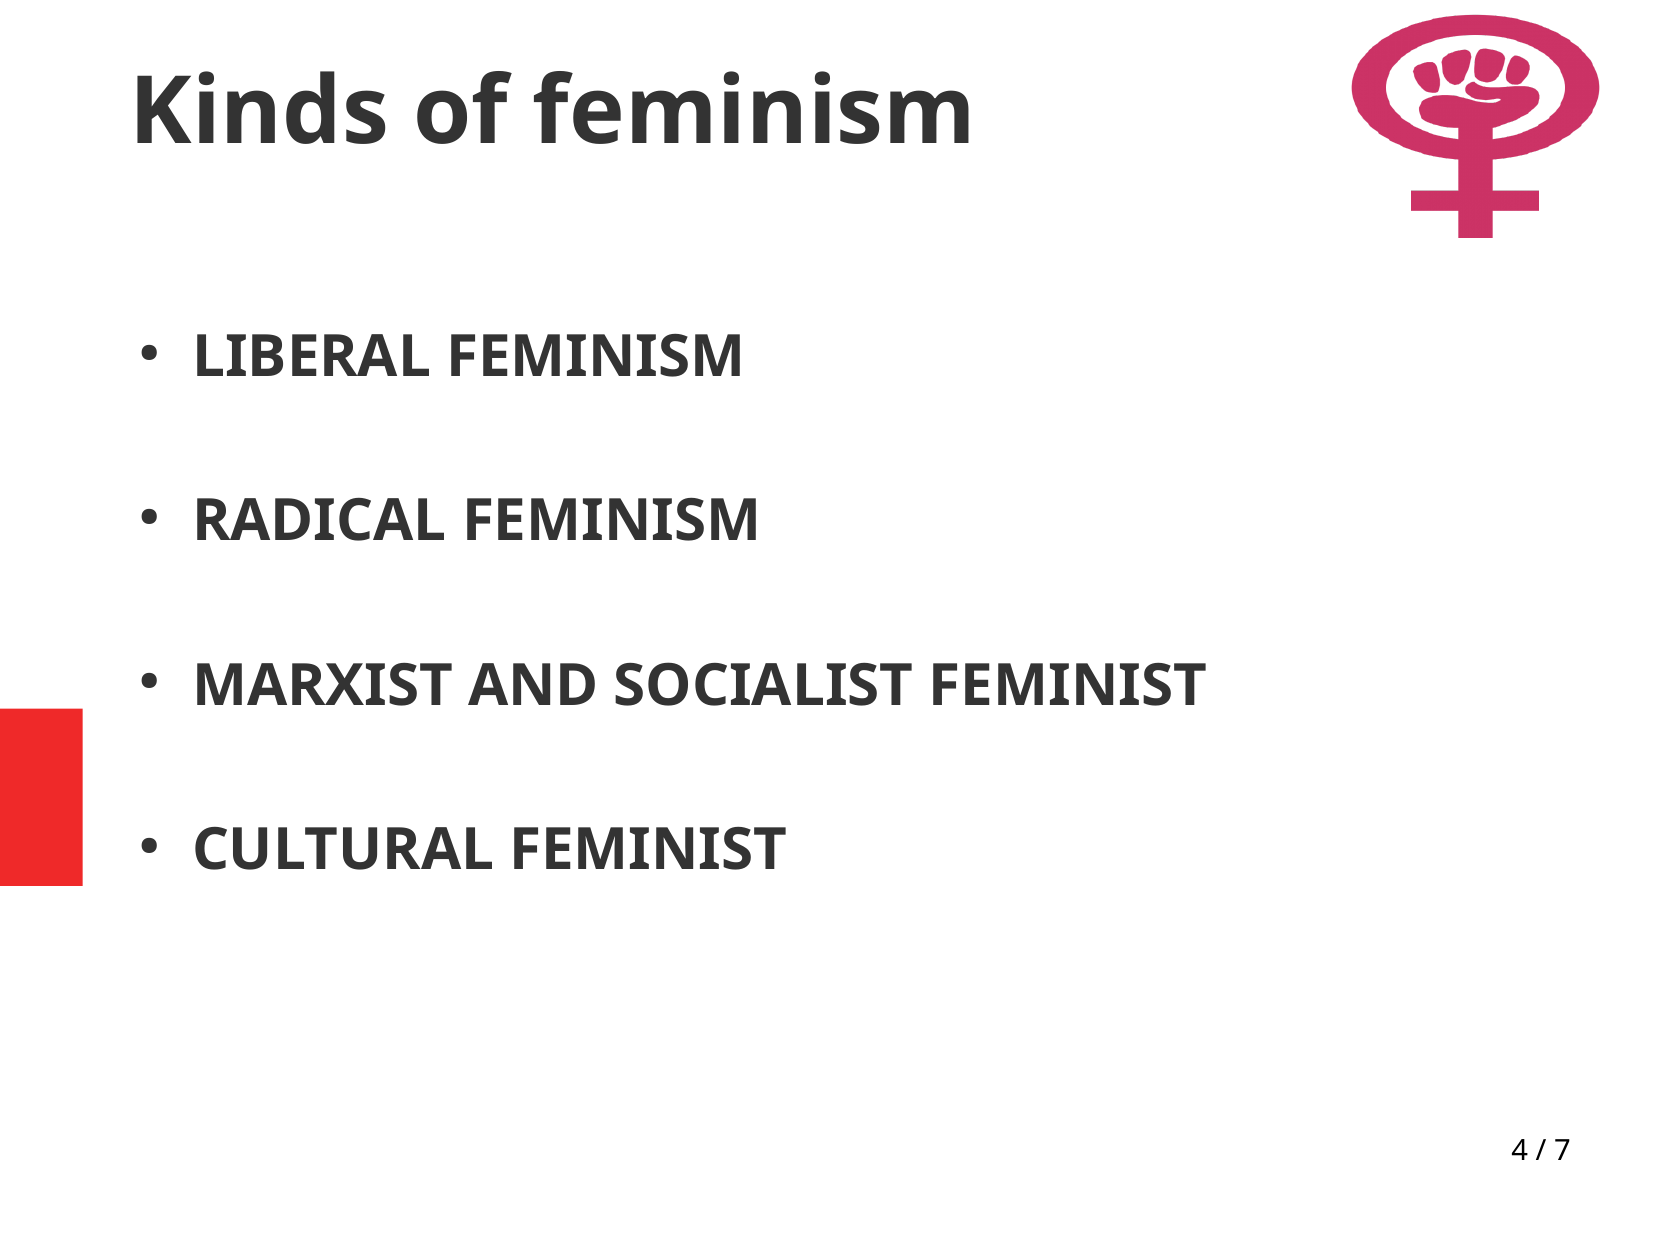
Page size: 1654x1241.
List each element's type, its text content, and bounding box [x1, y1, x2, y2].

list LIBERAL FEMINISM RADICAL FEMINISM MARXIST AND SOCIALIST FEMINIST CULTURAL FEMINIST [121, 274, 1546, 1006]
title Kinds of feminism [105, 0, 1511, 226]
picture [1347, 12, 1603, 238]
